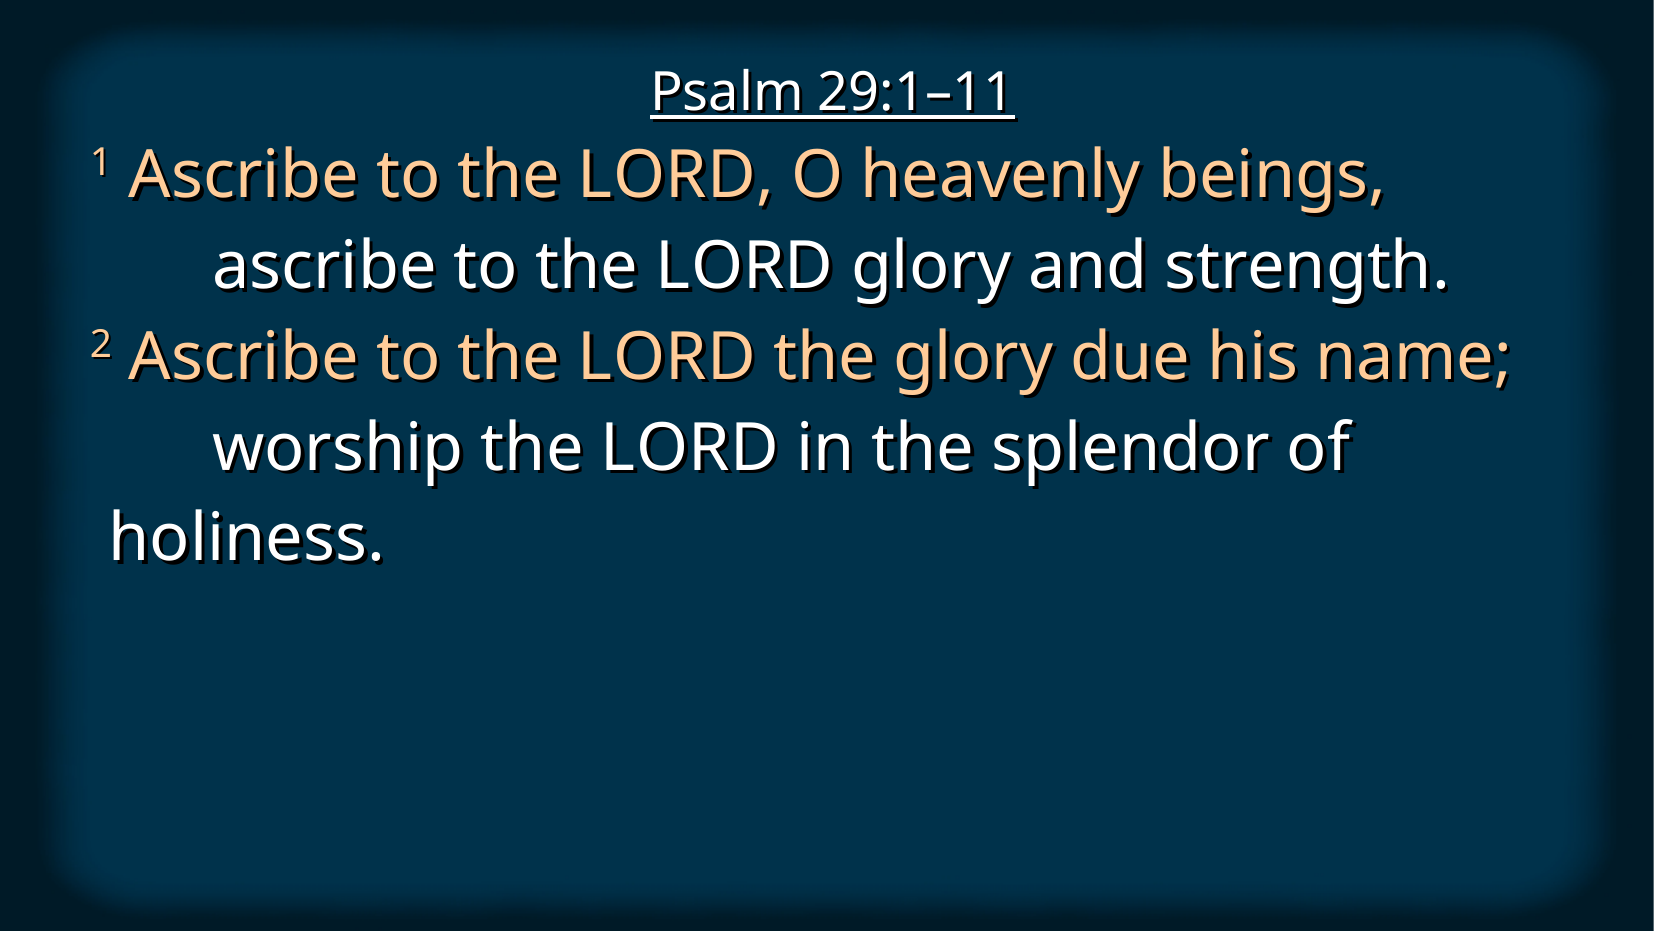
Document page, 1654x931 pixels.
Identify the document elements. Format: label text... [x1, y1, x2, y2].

picture [0, 0, 1654, 931]
text_box Psalm 29:1–11 1 Ascribe to the LORD, O heavenly beings, ascribe to the LORD glory and strength. 2 Ascribe to the LORD the glory due his name; worship the LORD in the splendor of holiness. [75, 45, 1591, 559]
